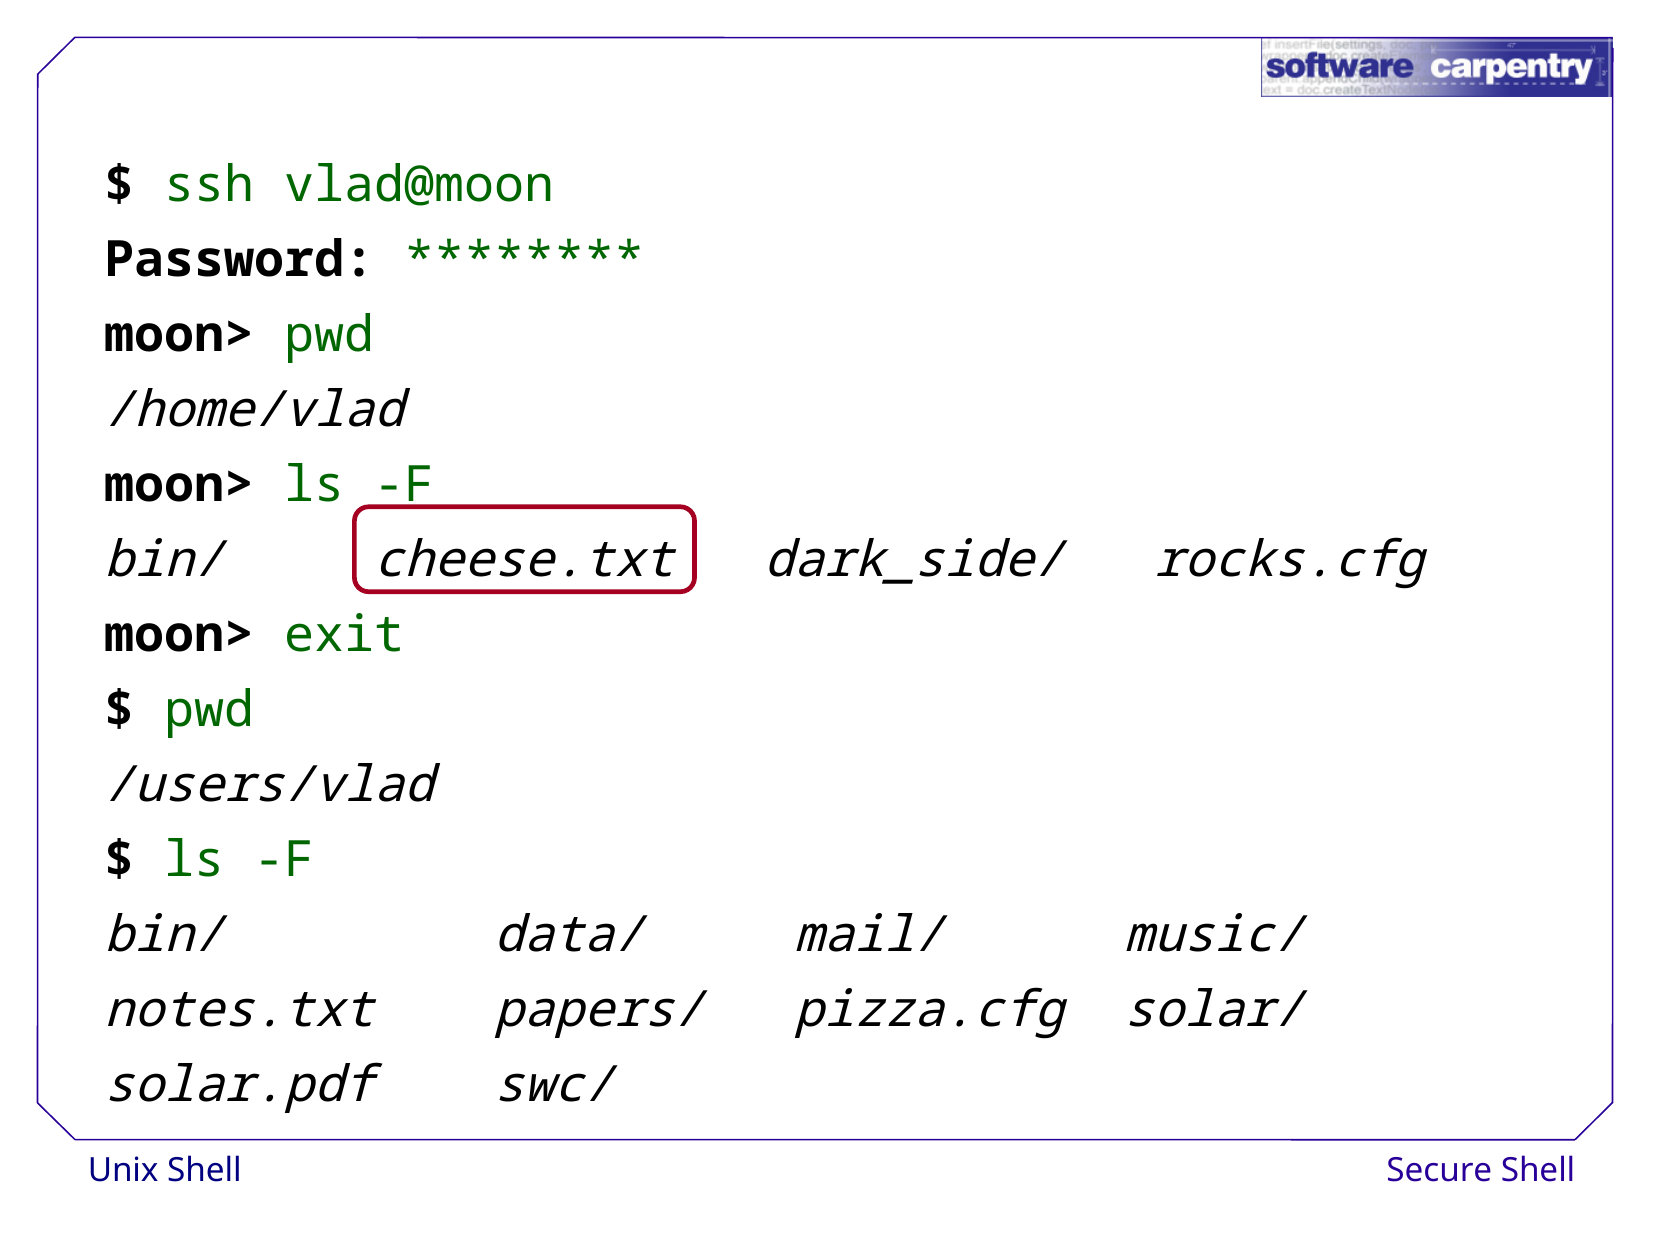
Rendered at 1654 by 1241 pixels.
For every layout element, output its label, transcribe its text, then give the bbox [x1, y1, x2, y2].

picture [1261, 39, 1613, 97]
text_box $ ssh vlad@moon Password: ******** moon> pwd /home/vlad moon> ls -F bin/ cheese.txt dark_side/ rocks.cfg moon> exit $ pwd /users/vlad $ ls -F bin/ data/ mail/ music/ notes.txt papers/ pizza.cfg solar/ solar.pdf swc/ [89, 128, 1512, 1121]
